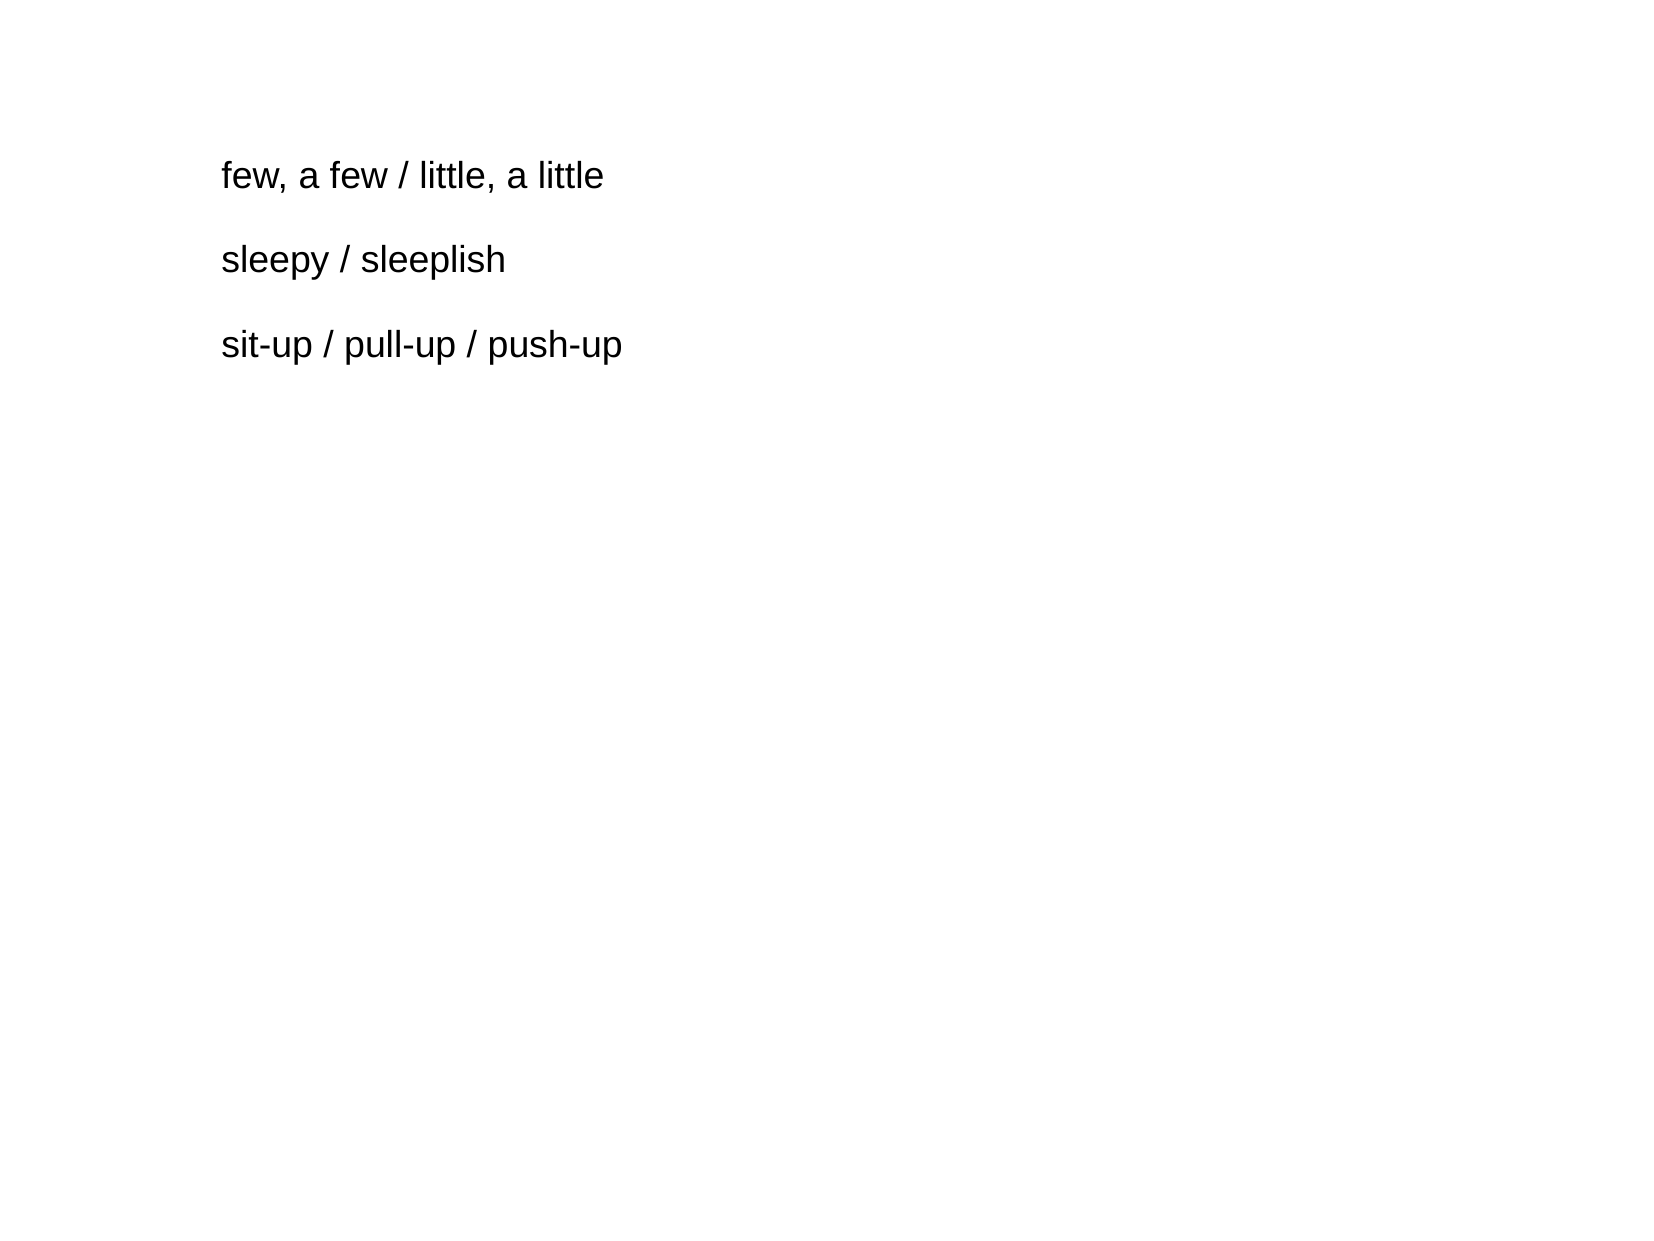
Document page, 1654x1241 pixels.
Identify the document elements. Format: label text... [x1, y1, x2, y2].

text_box few, a few / little, a little sleepy / sleeplish sit-up / pull-up / push-up [206, 147, 1447, 541]
